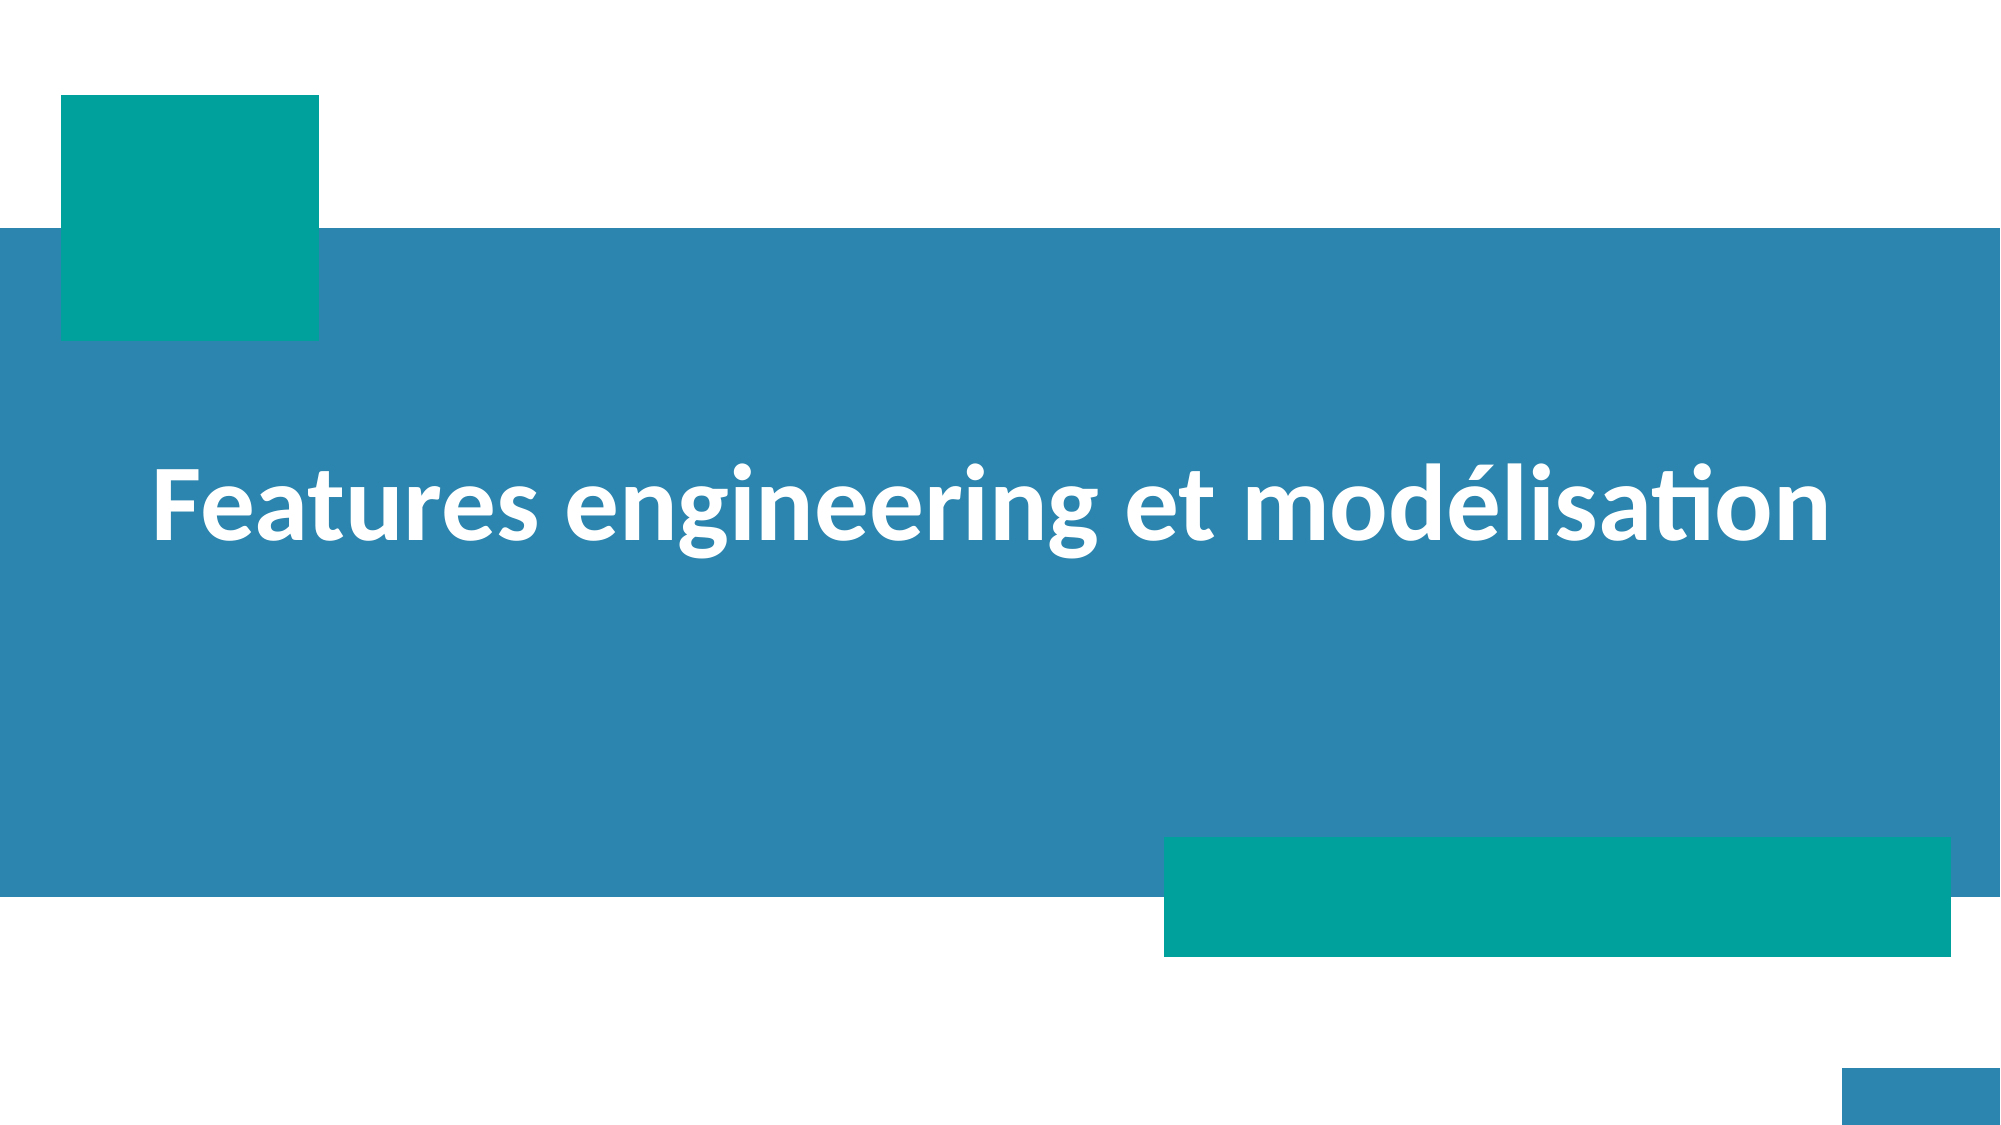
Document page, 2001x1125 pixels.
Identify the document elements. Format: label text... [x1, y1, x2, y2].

title Features engineering et modélisation [136, 382, 1974, 629]
